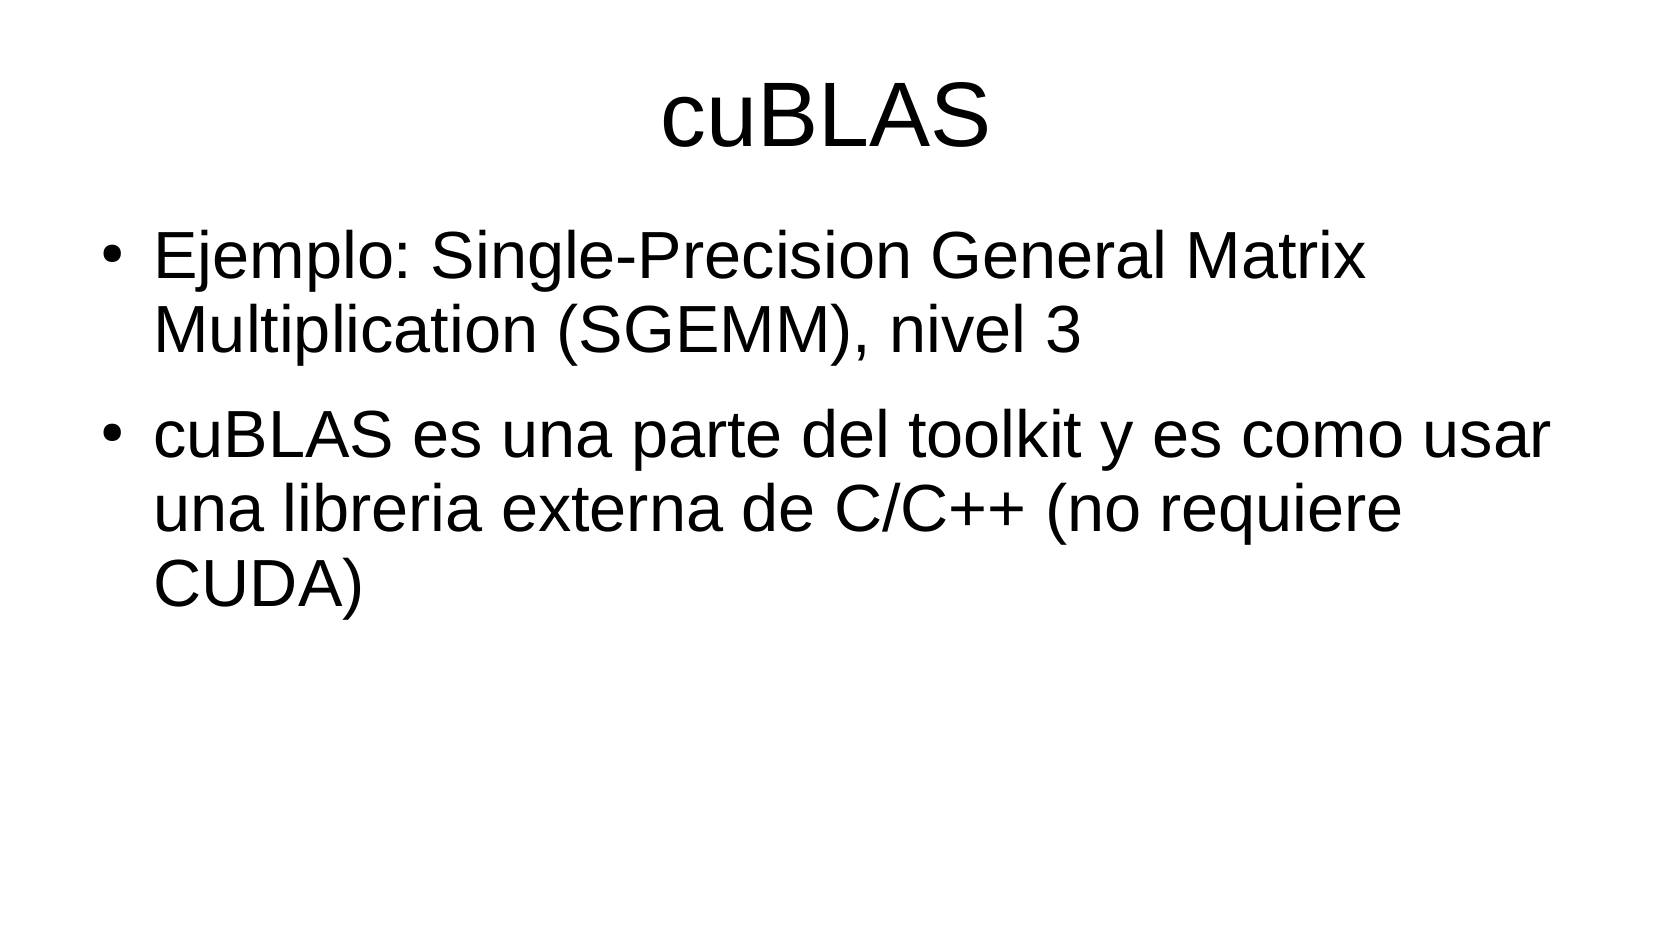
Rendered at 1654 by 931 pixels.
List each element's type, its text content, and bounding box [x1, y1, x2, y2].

title cuBLAS [82, 37, 1571, 193]
list Ejemplo: Single-Precision General Matrix Multiplication (SGEMM), nivel 3 cuBLAS es una parte del toolkit y es como usar una libreria externa de C/C++ (no requiere CUDA) [82, 217, 1571, 758]
